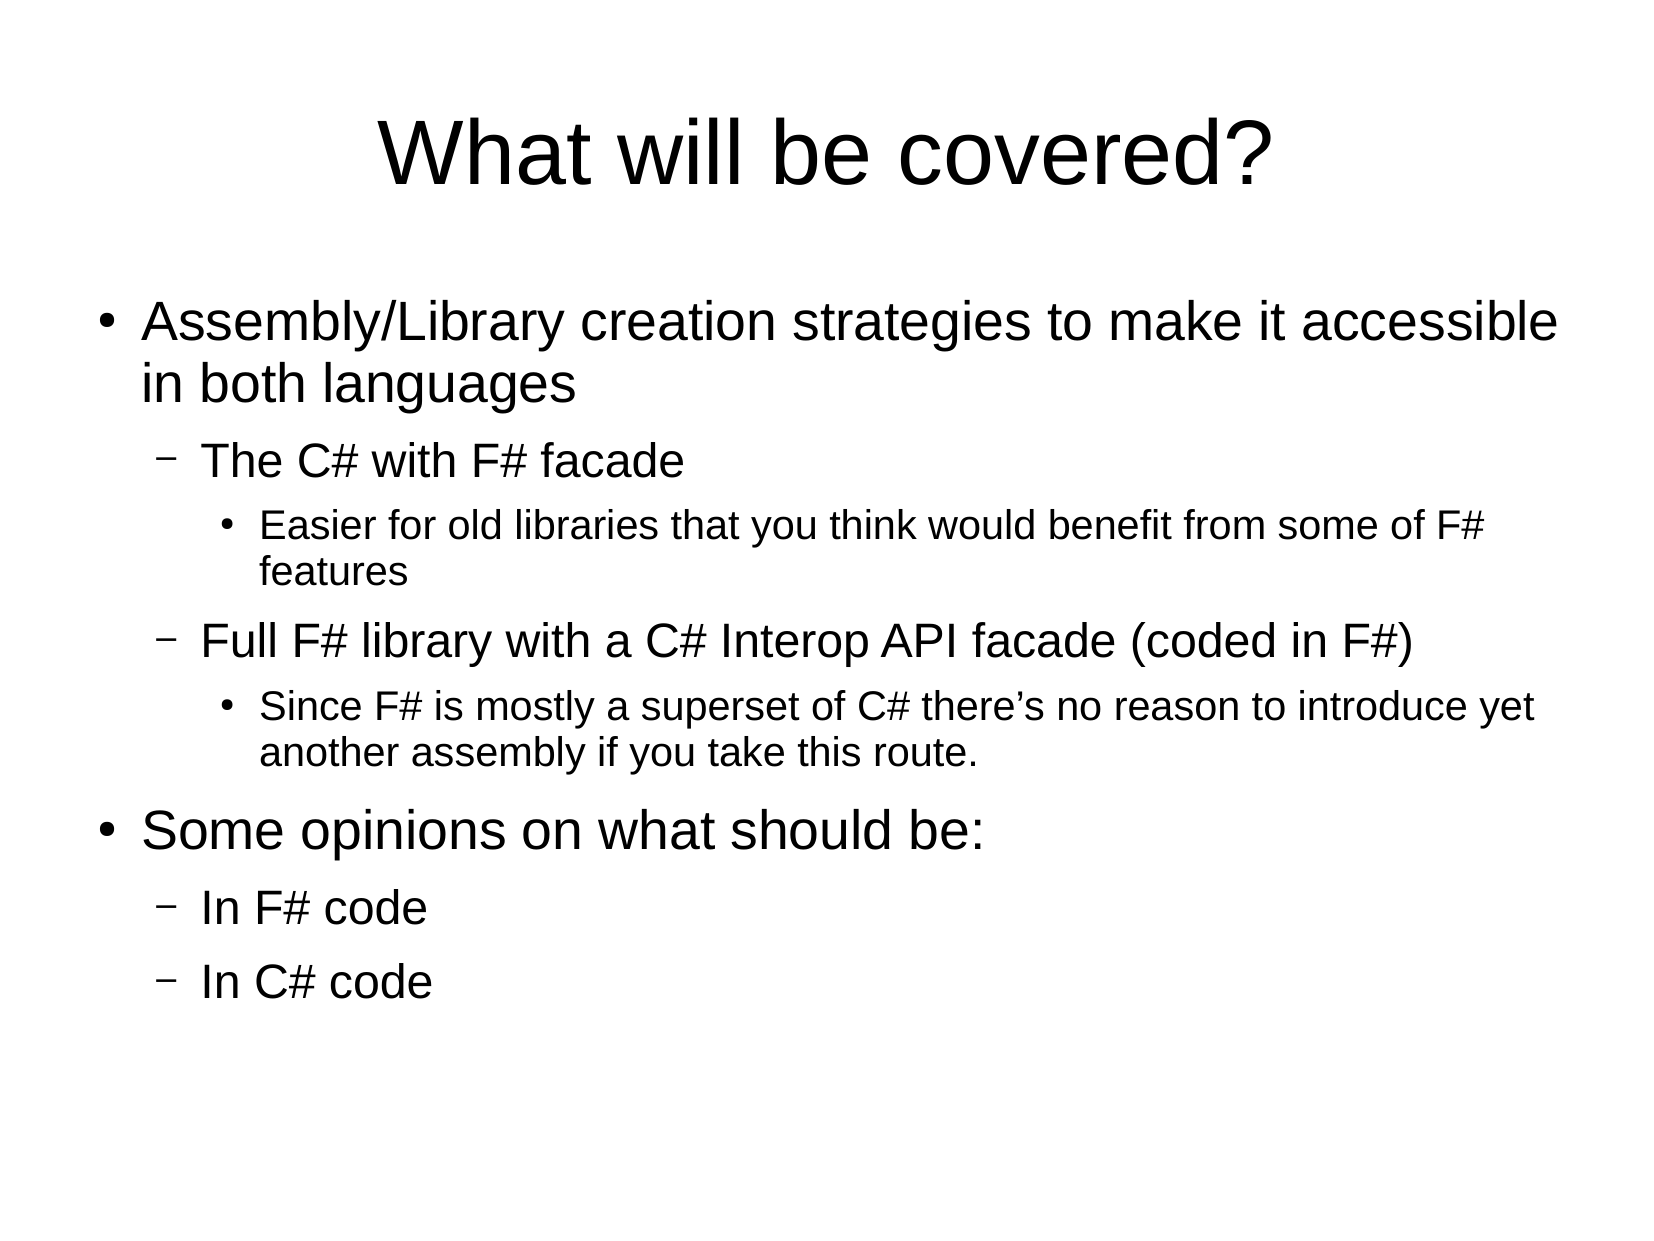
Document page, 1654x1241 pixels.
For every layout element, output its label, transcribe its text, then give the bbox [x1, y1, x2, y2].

title What will be covered? [82, 49, 1571, 257]
list Assembly/Library creation strategies to make it accessible in both languages The C# with F# facade Easier for old libraries that you think would benefit from some of F# features Full F# library with a C# Interop API facade (coded in F#) Since F# is mostly a superset of C# there’s no reason to introduce yet another assembly if you take this route. Some opinions on what should be: In F# code In C# code [82, 290, 1571, 1010]
